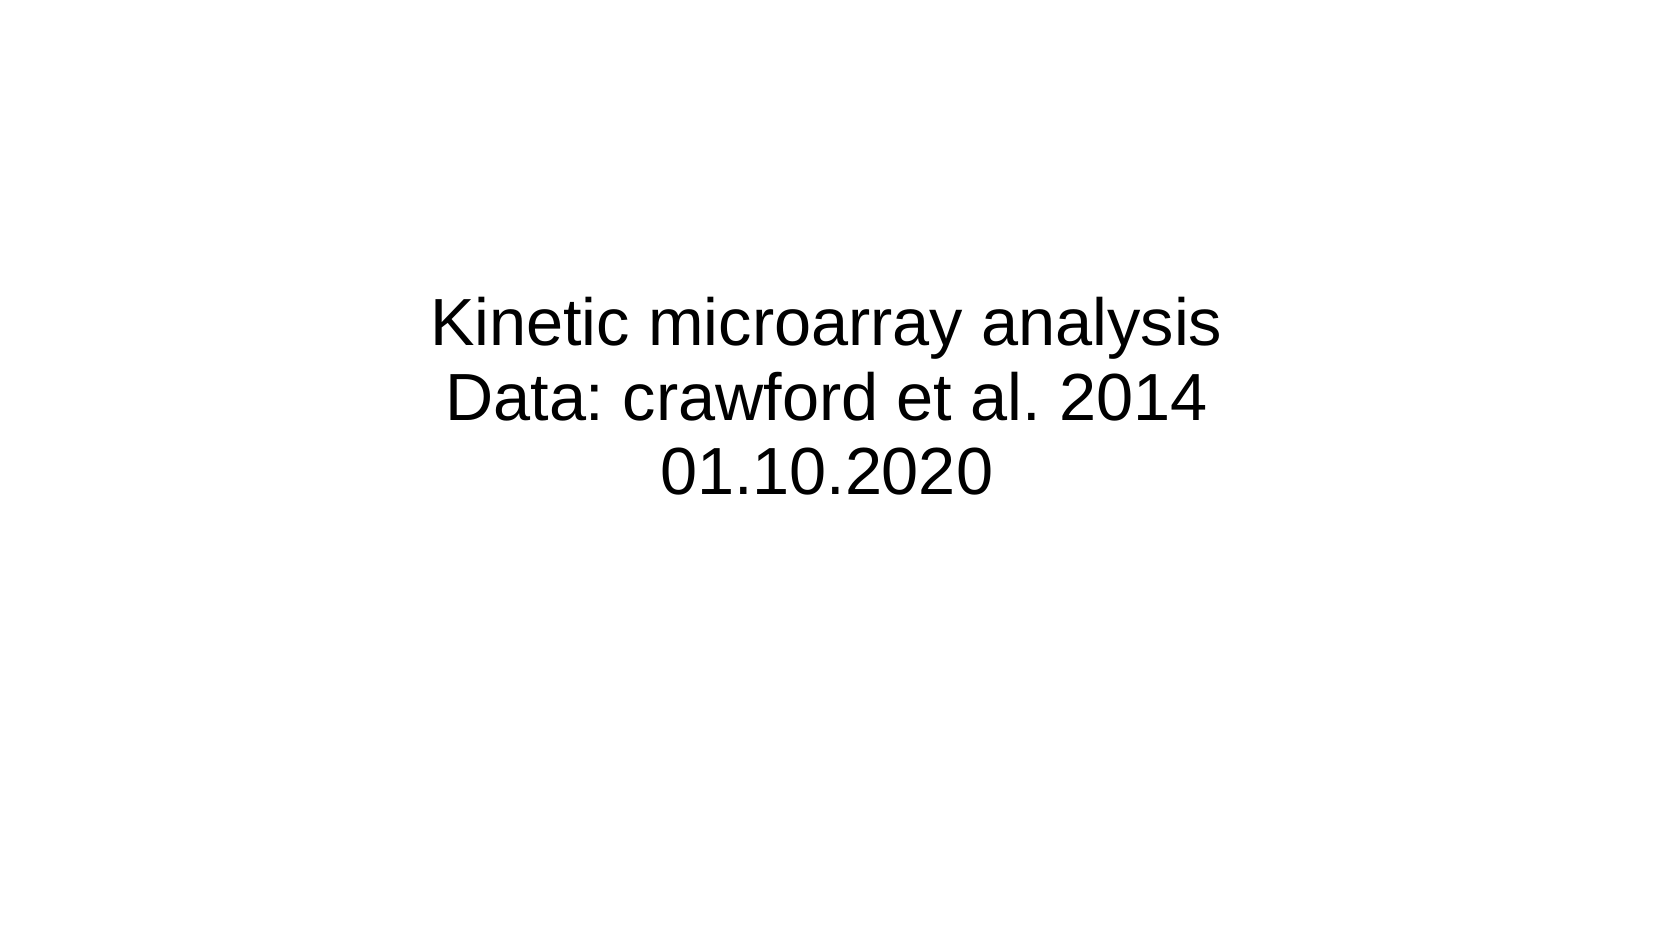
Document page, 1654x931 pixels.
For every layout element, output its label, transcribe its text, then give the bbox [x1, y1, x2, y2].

text_box Kinetic microarray analysis Data: crawford et al. 2014 01.10.2020 [82, 37, 1571, 757]
